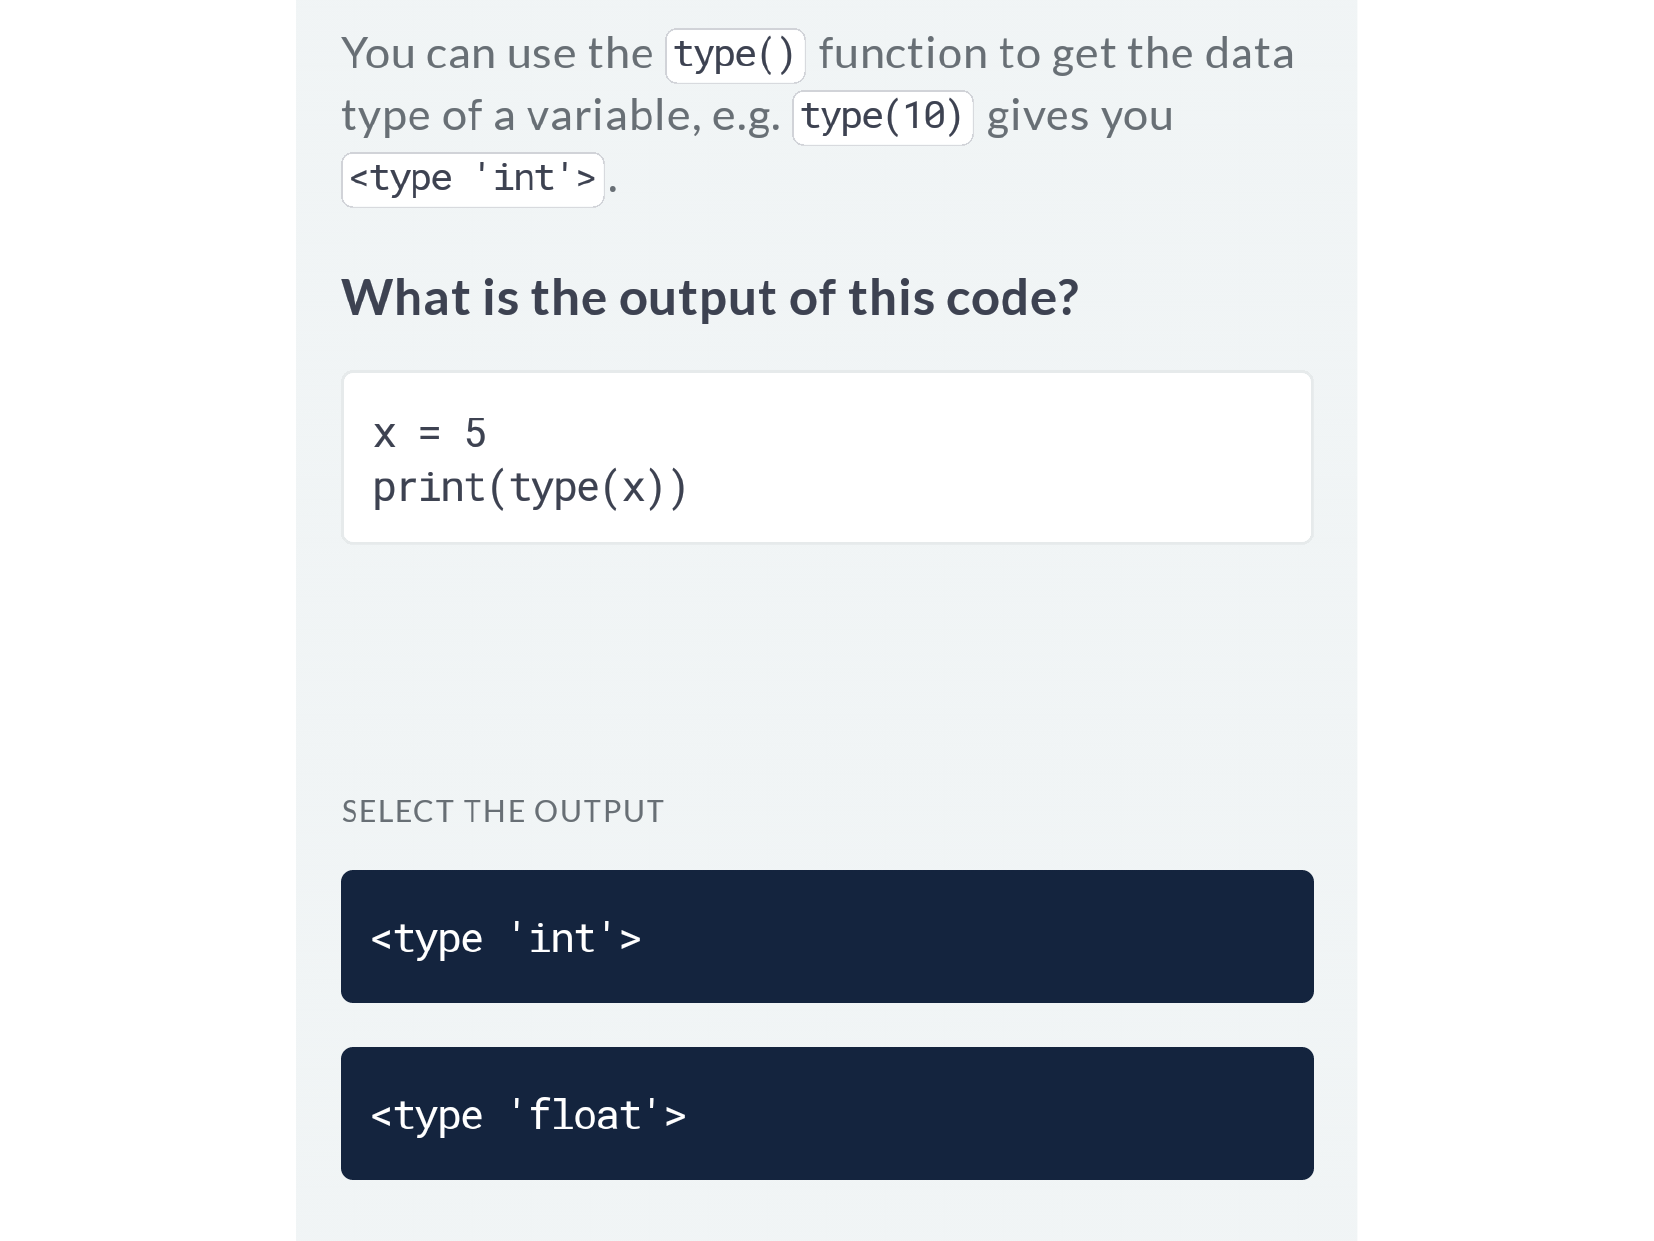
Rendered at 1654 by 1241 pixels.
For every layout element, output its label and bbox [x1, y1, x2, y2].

picture [296, 0, 1358, 1241]
